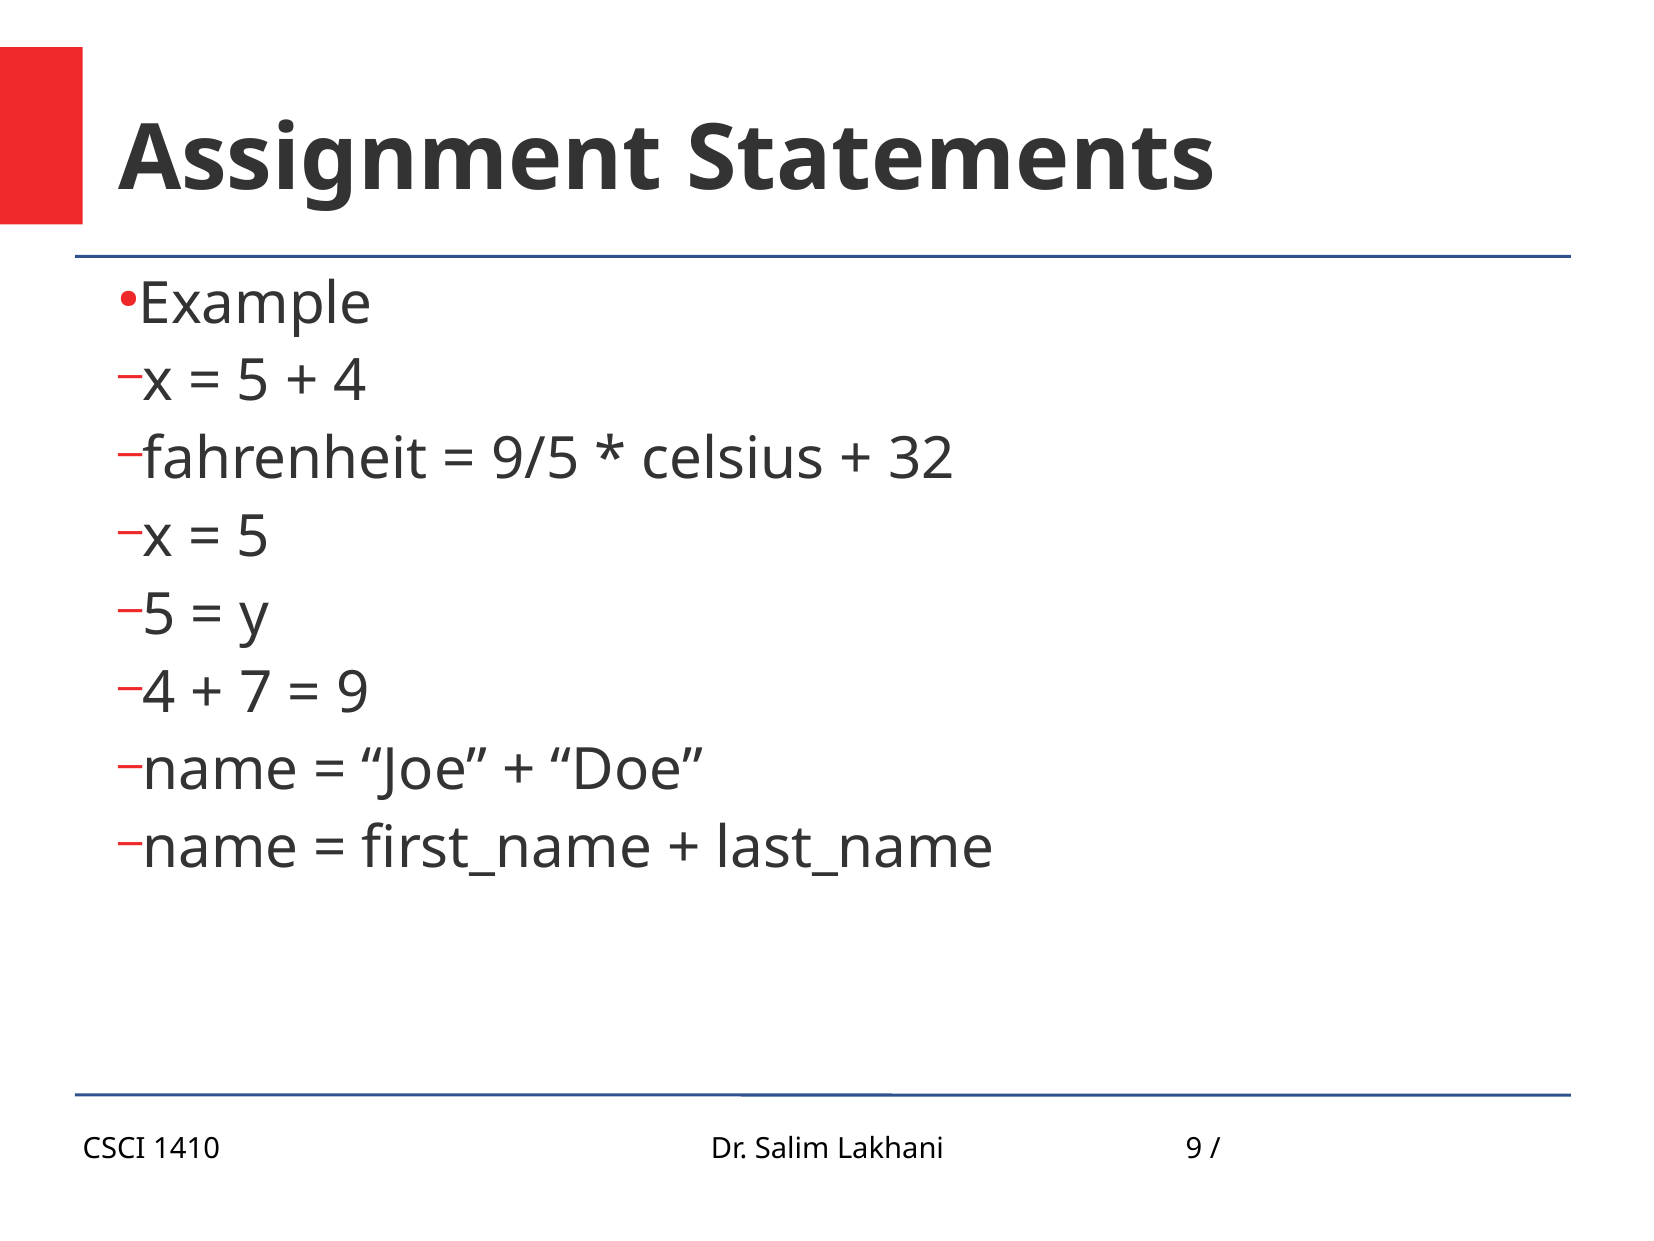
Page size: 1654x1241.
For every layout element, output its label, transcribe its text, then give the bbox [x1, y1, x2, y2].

text_box / [1185, 1129, 1571, 1216]
text_box CSCI 1410 [82, 1129, 468, 1216]
text_box Dr. Salim Lakhani [565, 1129, 1090, 1216]
title Assignment Statements [118, 49, 1571, 257]
list Example x = 5 + 4 fahrenheit = 9/5 * celsius + 32 x = 5 5 = y 4 + 7 = 9 name = “Joe” + “Doe” name = first_name + last_name [118, 265, 1536, 1081]
